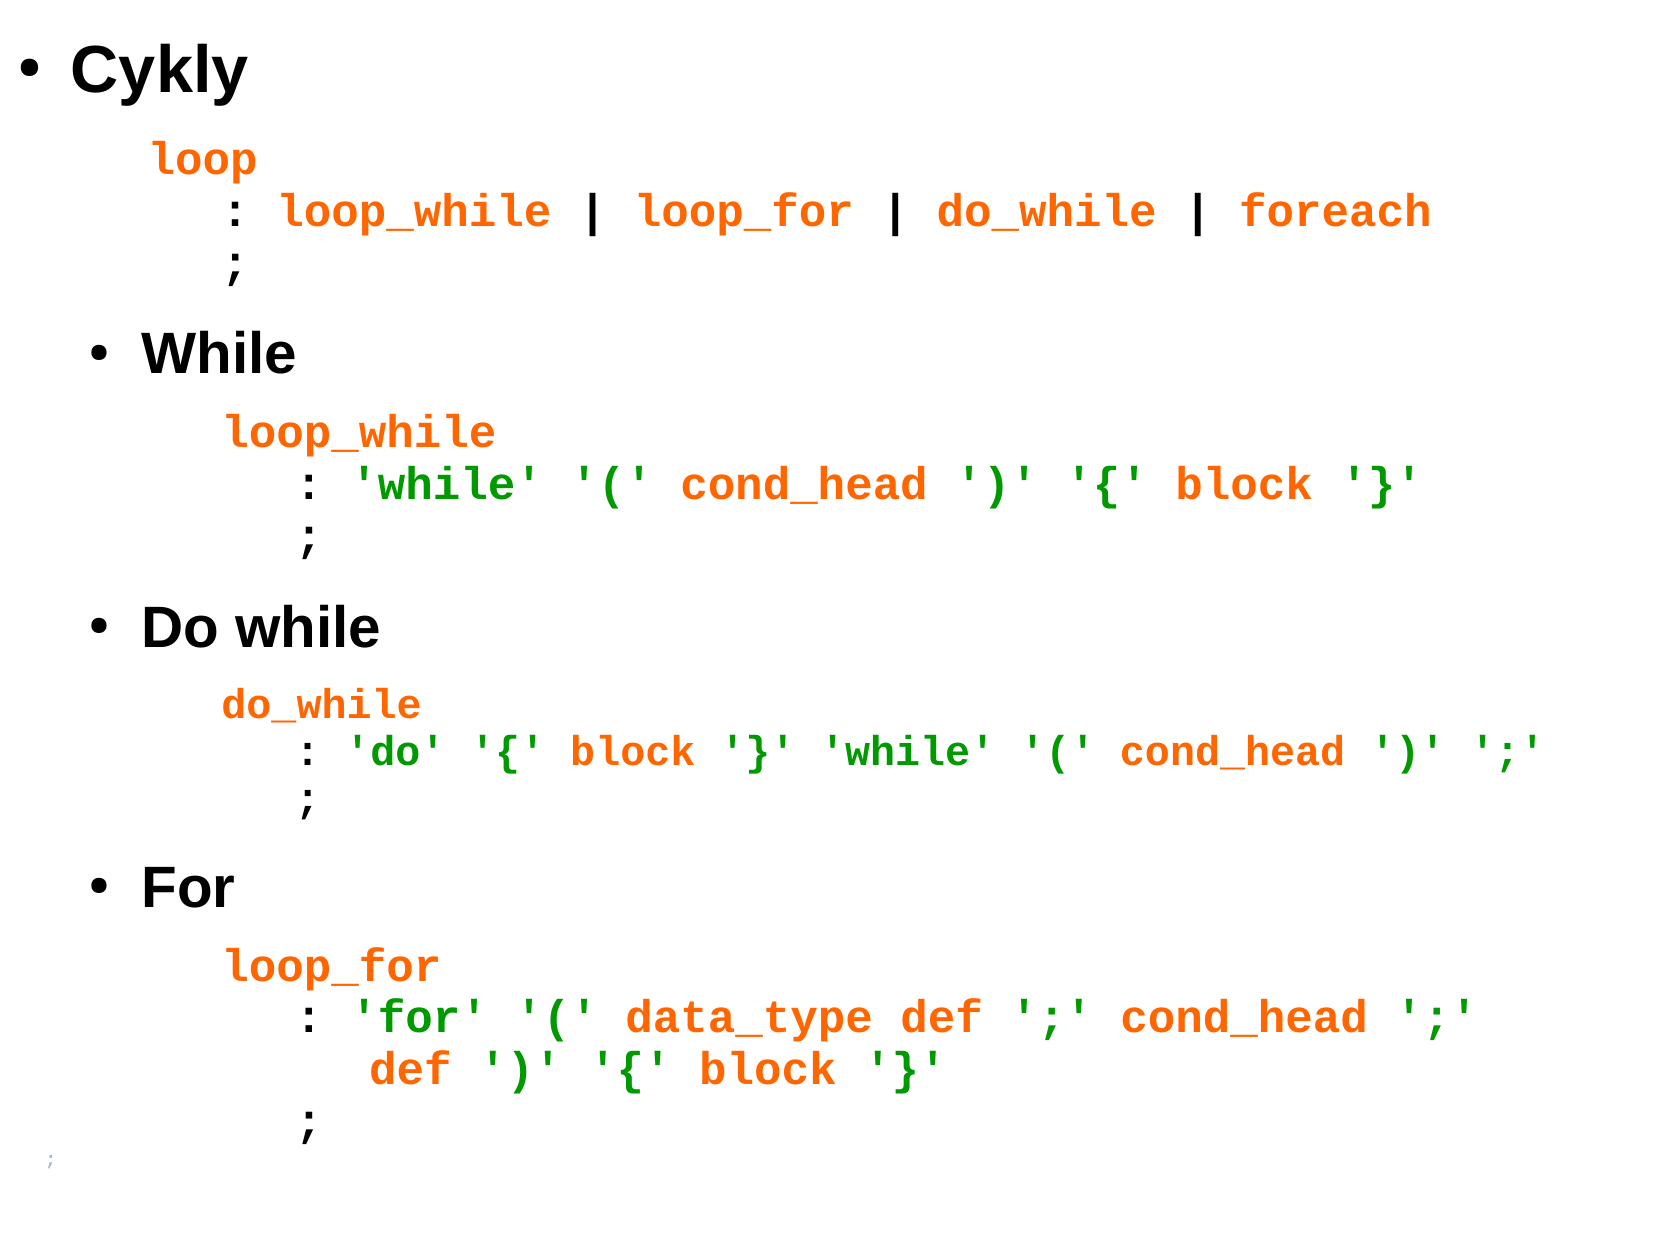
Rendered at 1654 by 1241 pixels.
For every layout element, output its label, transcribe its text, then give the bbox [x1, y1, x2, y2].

list Cykly loop : loop_while | loop_for | do_while | foreach ; While loop_while : 'while' '(' cond_head ')' '{' block '}' ; Do while do_while : 'do' '{' block '}' 'while' '(' cond_head ')' ';' ; For loop_for : 'for' '(' data_type def ';' cond_head ';' def ')' '{' block '}' ; ; [0, 32, 1654, 1241]
